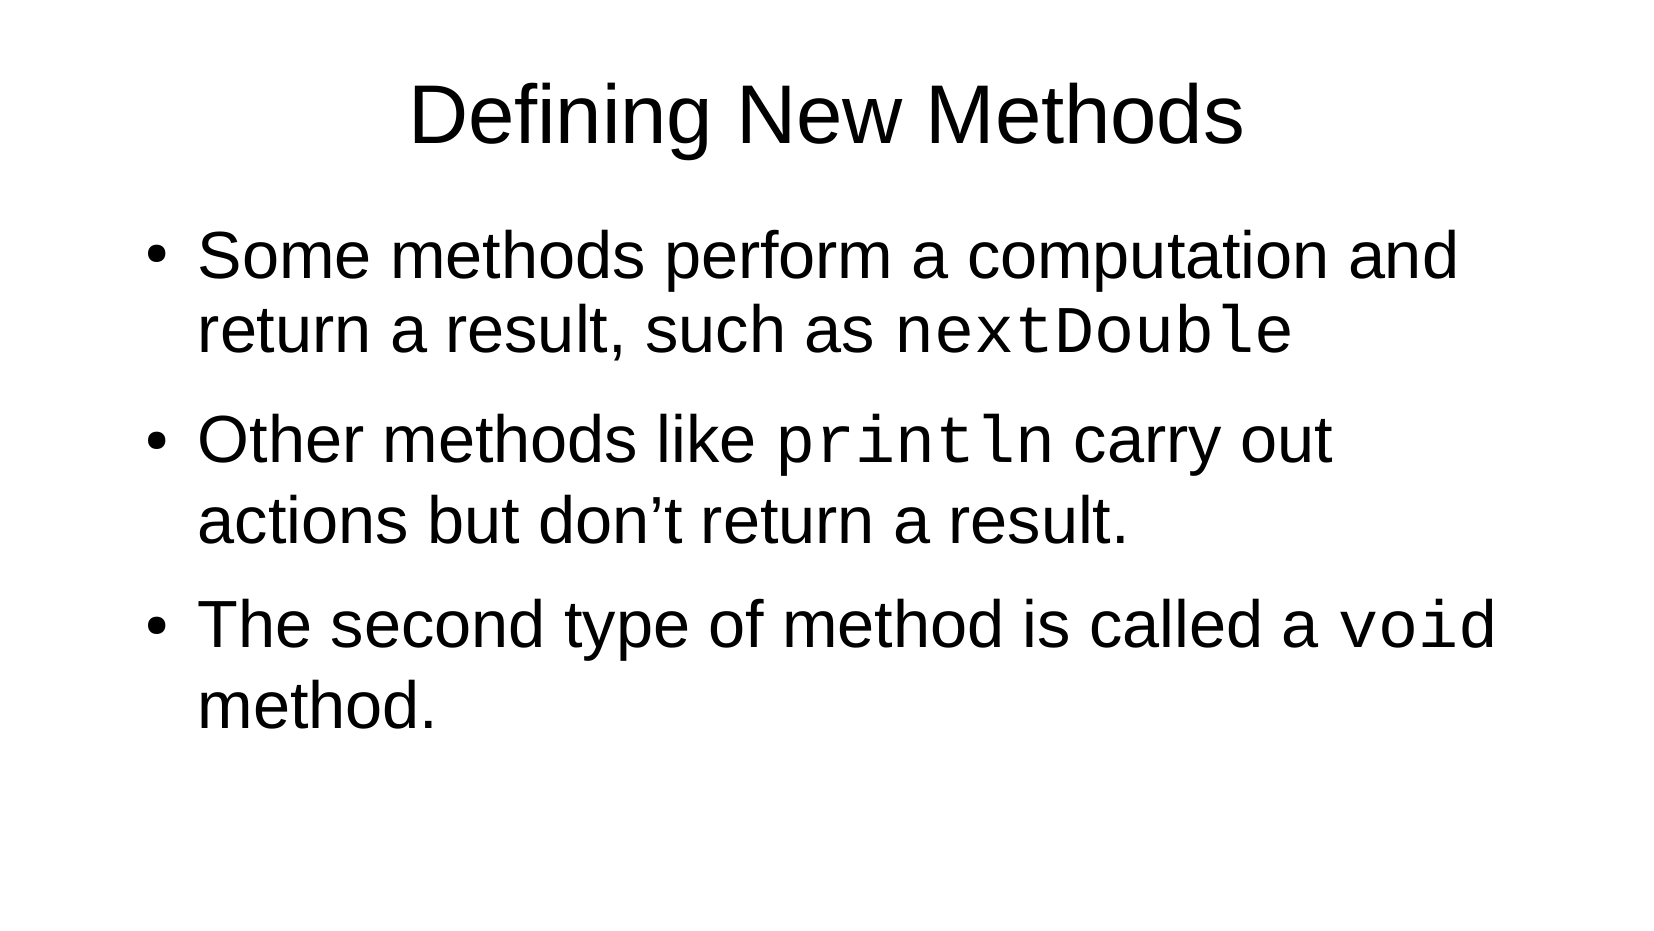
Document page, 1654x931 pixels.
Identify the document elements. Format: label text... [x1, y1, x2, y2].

title Defining New Methods [82, 37, 1571, 193]
list Some methods perform a computation and return a result, such as nextDouble Other methods like println carry out actions but don’t return a result. The second type of method is called a void method. [127, 217, 1538, 743]
